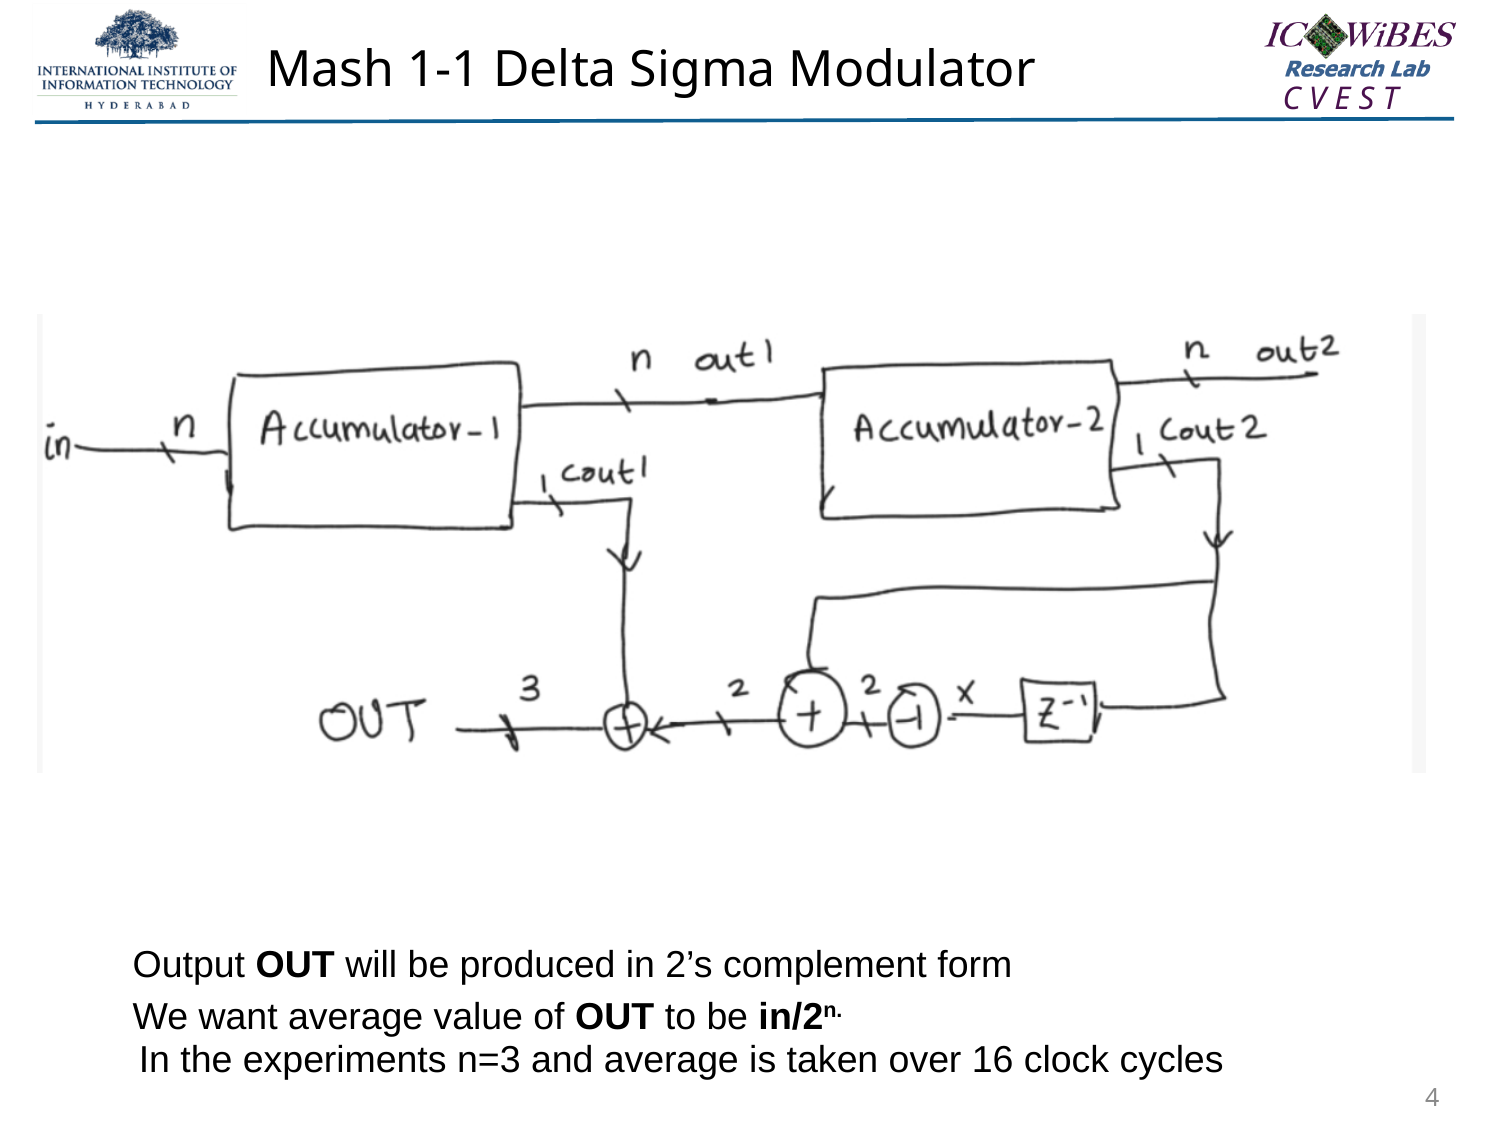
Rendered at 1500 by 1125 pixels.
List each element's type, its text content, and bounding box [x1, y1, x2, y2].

picture [37, 314, 1426, 773]
title Mash 1-1 Delta Sigma Modulator [251, 23, 1195, 110]
slide_number <number> [1329, 1074, 1455, 1123]
picture [31, 2, 247, 115]
picture [1261, 12, 1458, 82]
text_box We want average value of OUT to be in/2n. In the experiments n=3 and average is taken over 16 clock cycles [117, 988, 1239, 1088]
text_box Output OUT will be produced in 2’s complement form [117, 936, 1028, 994]
